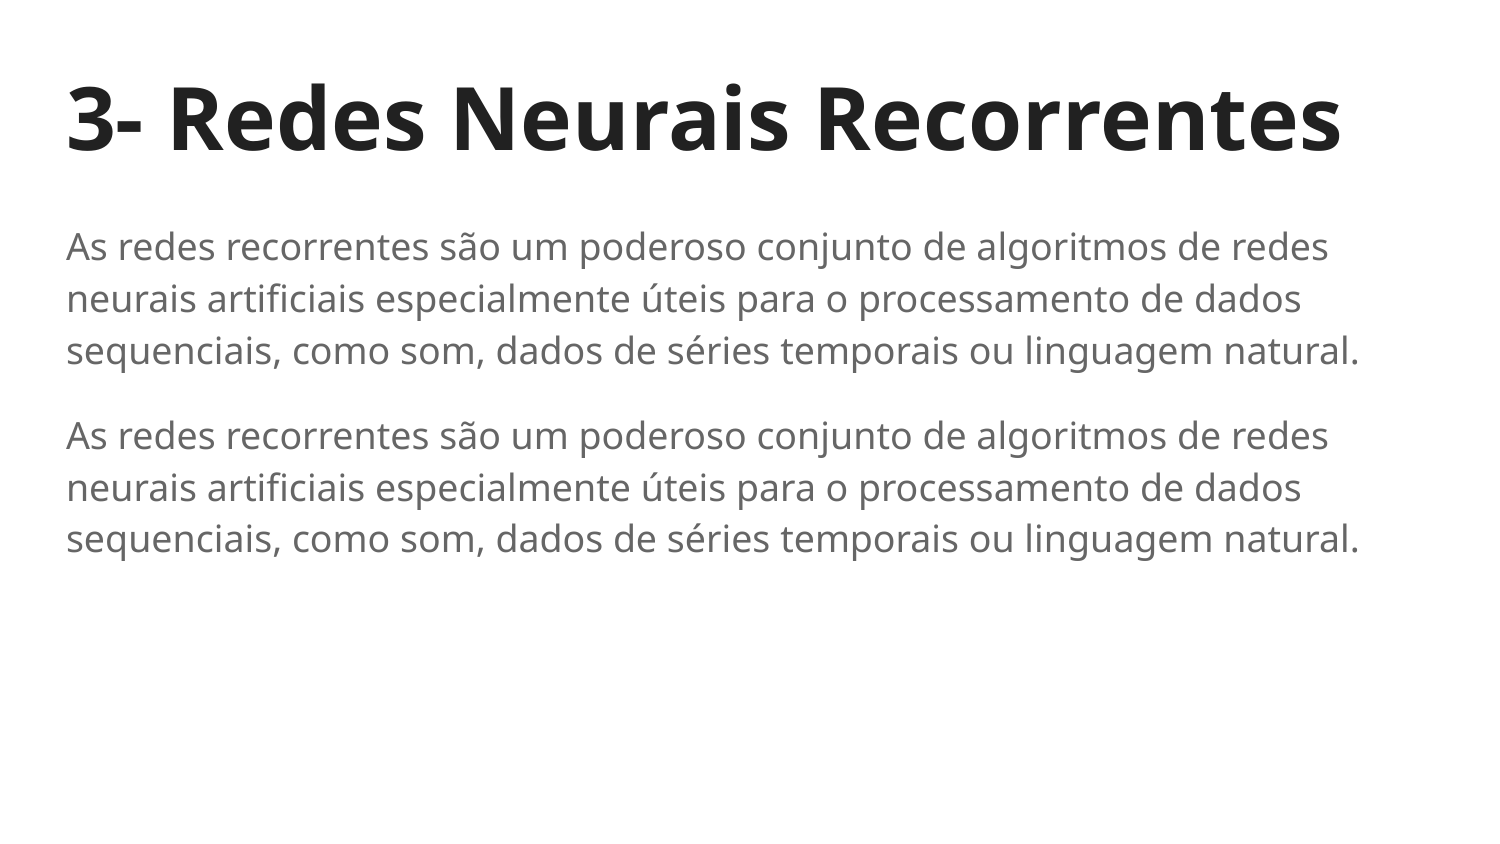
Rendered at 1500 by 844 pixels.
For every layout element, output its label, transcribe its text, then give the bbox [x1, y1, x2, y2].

list As redes recorrentes são um poderoso conjunto de algoritmos de redes neurais artificiais especialmente úteis para o processamento de dados sequenciais, como som, dados de séries temporais ou linguagem natural. As redes recorrentes são um poderoso conjunto de algoritmos de redes neurais artificiais especialmente úteis para o processamento de dados sequenciais, como som, dados de séries temporais ou linguagem natural. [51, 201, 1449, 750]
title 3- Redes Neurais Recorrentes [51, 48, 1449, 180]
